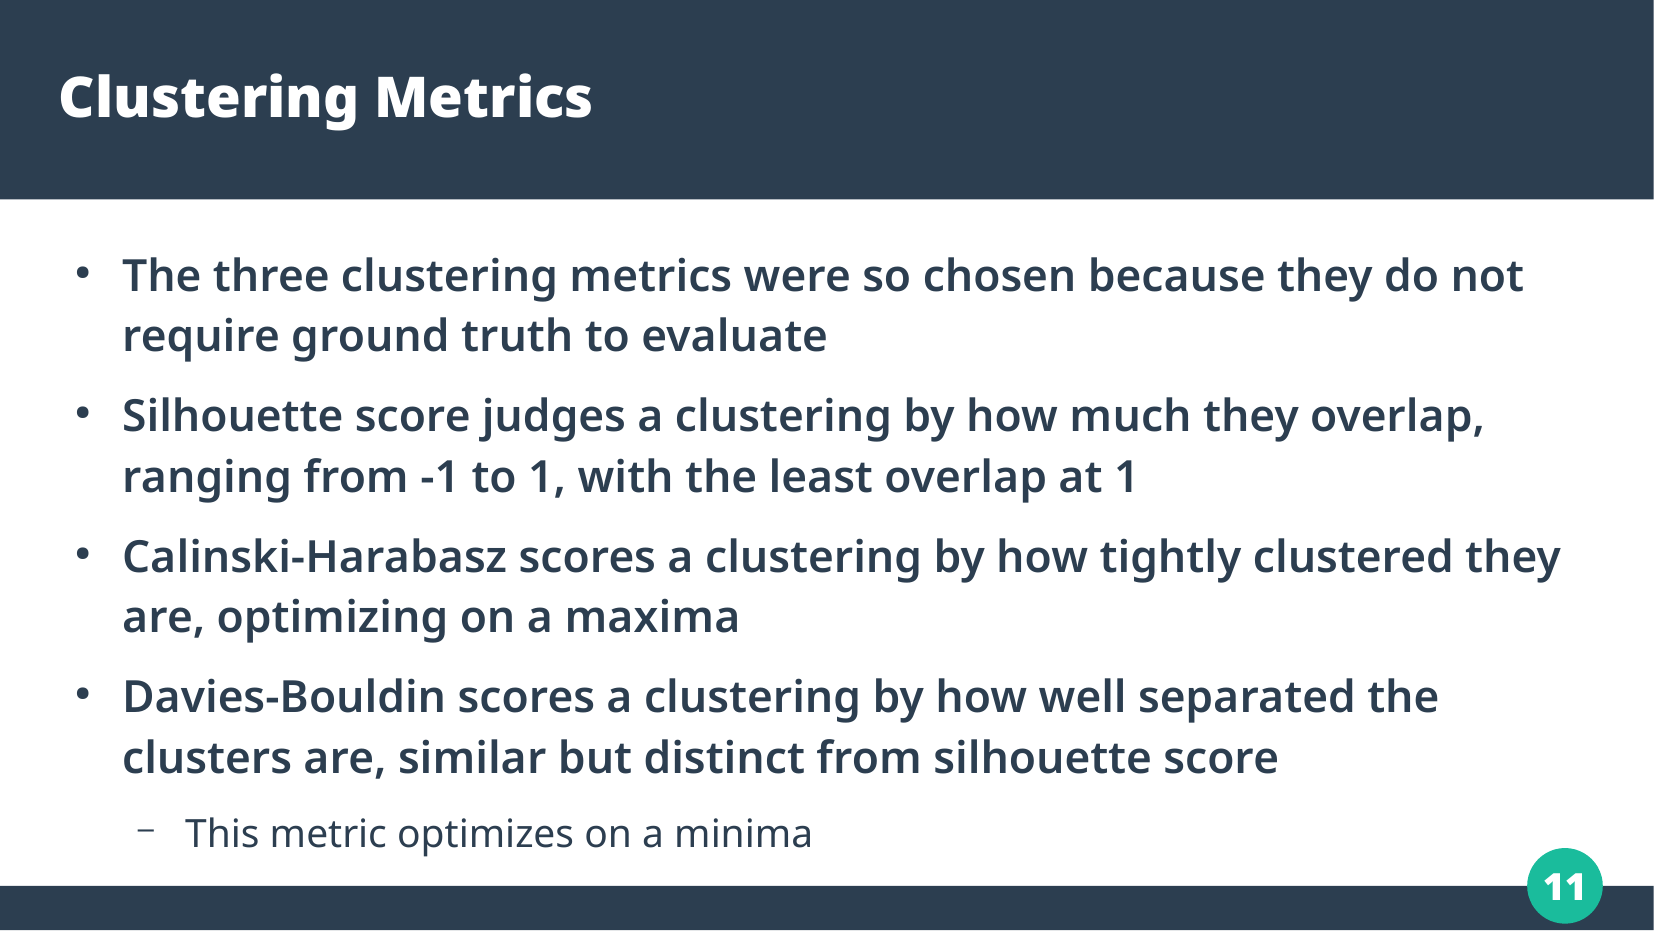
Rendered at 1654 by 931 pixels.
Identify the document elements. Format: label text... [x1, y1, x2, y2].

title Clustering Metrics [59, 37, 1595, 155]
list The three clustering metrics were so chosen because they do not require ground truth to evaluate Silhouette score judges a clustering by how much they overlap, ranging from -1 to 1, with the least overlap at 1 Calinski-Harabasz scores a clustering by how tightly clustered they are, optimizing on a maxima Davies-Bouldin scores a clustering by how well separated the clusters are, similar but distinct from silhouette score This metric optimizes on a minima [59, 243, 1595, 864]
